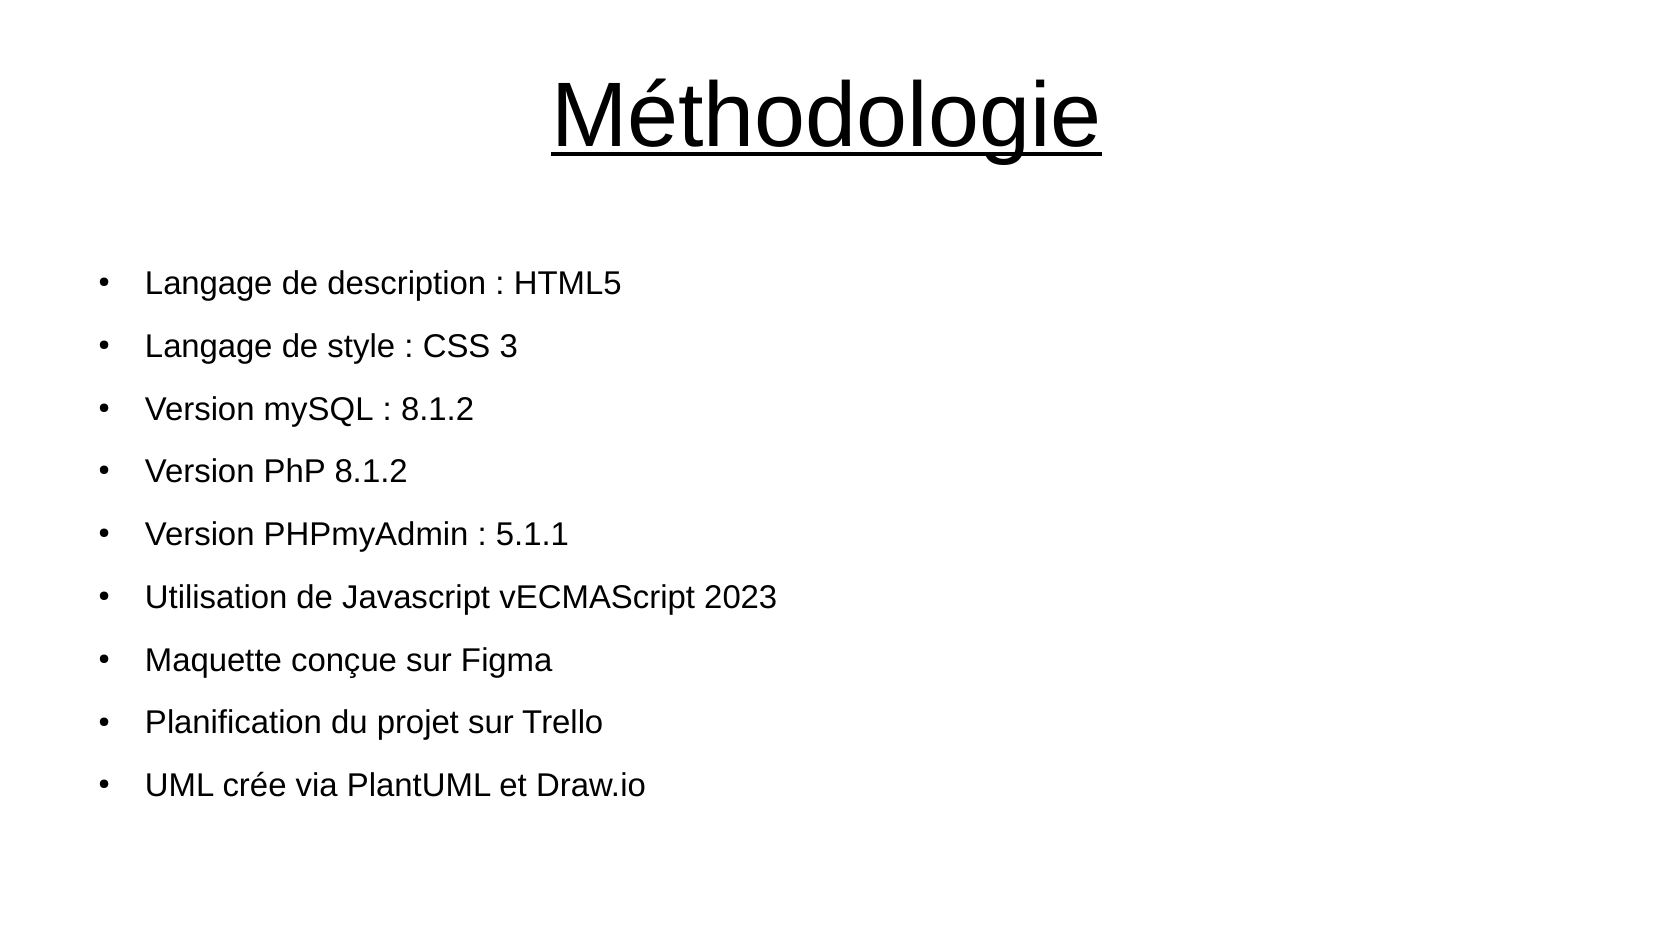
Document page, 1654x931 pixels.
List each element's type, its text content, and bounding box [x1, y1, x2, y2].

title Méthodologie [82, 37, 1571, 193]
list Langage de description : HTML5 Langage de style : CSS 3 Version mySQL : 8.1.2 Version PhP 8.1.2 Version PHPmyAdmin : 5.1.1 Utilisation de Javascript vECMAScript 2023 Maquette conçue sur Figma Planification du projet sur Trello UML crée via PlantUML et Draw.io [82, 264, 1571, 805]
